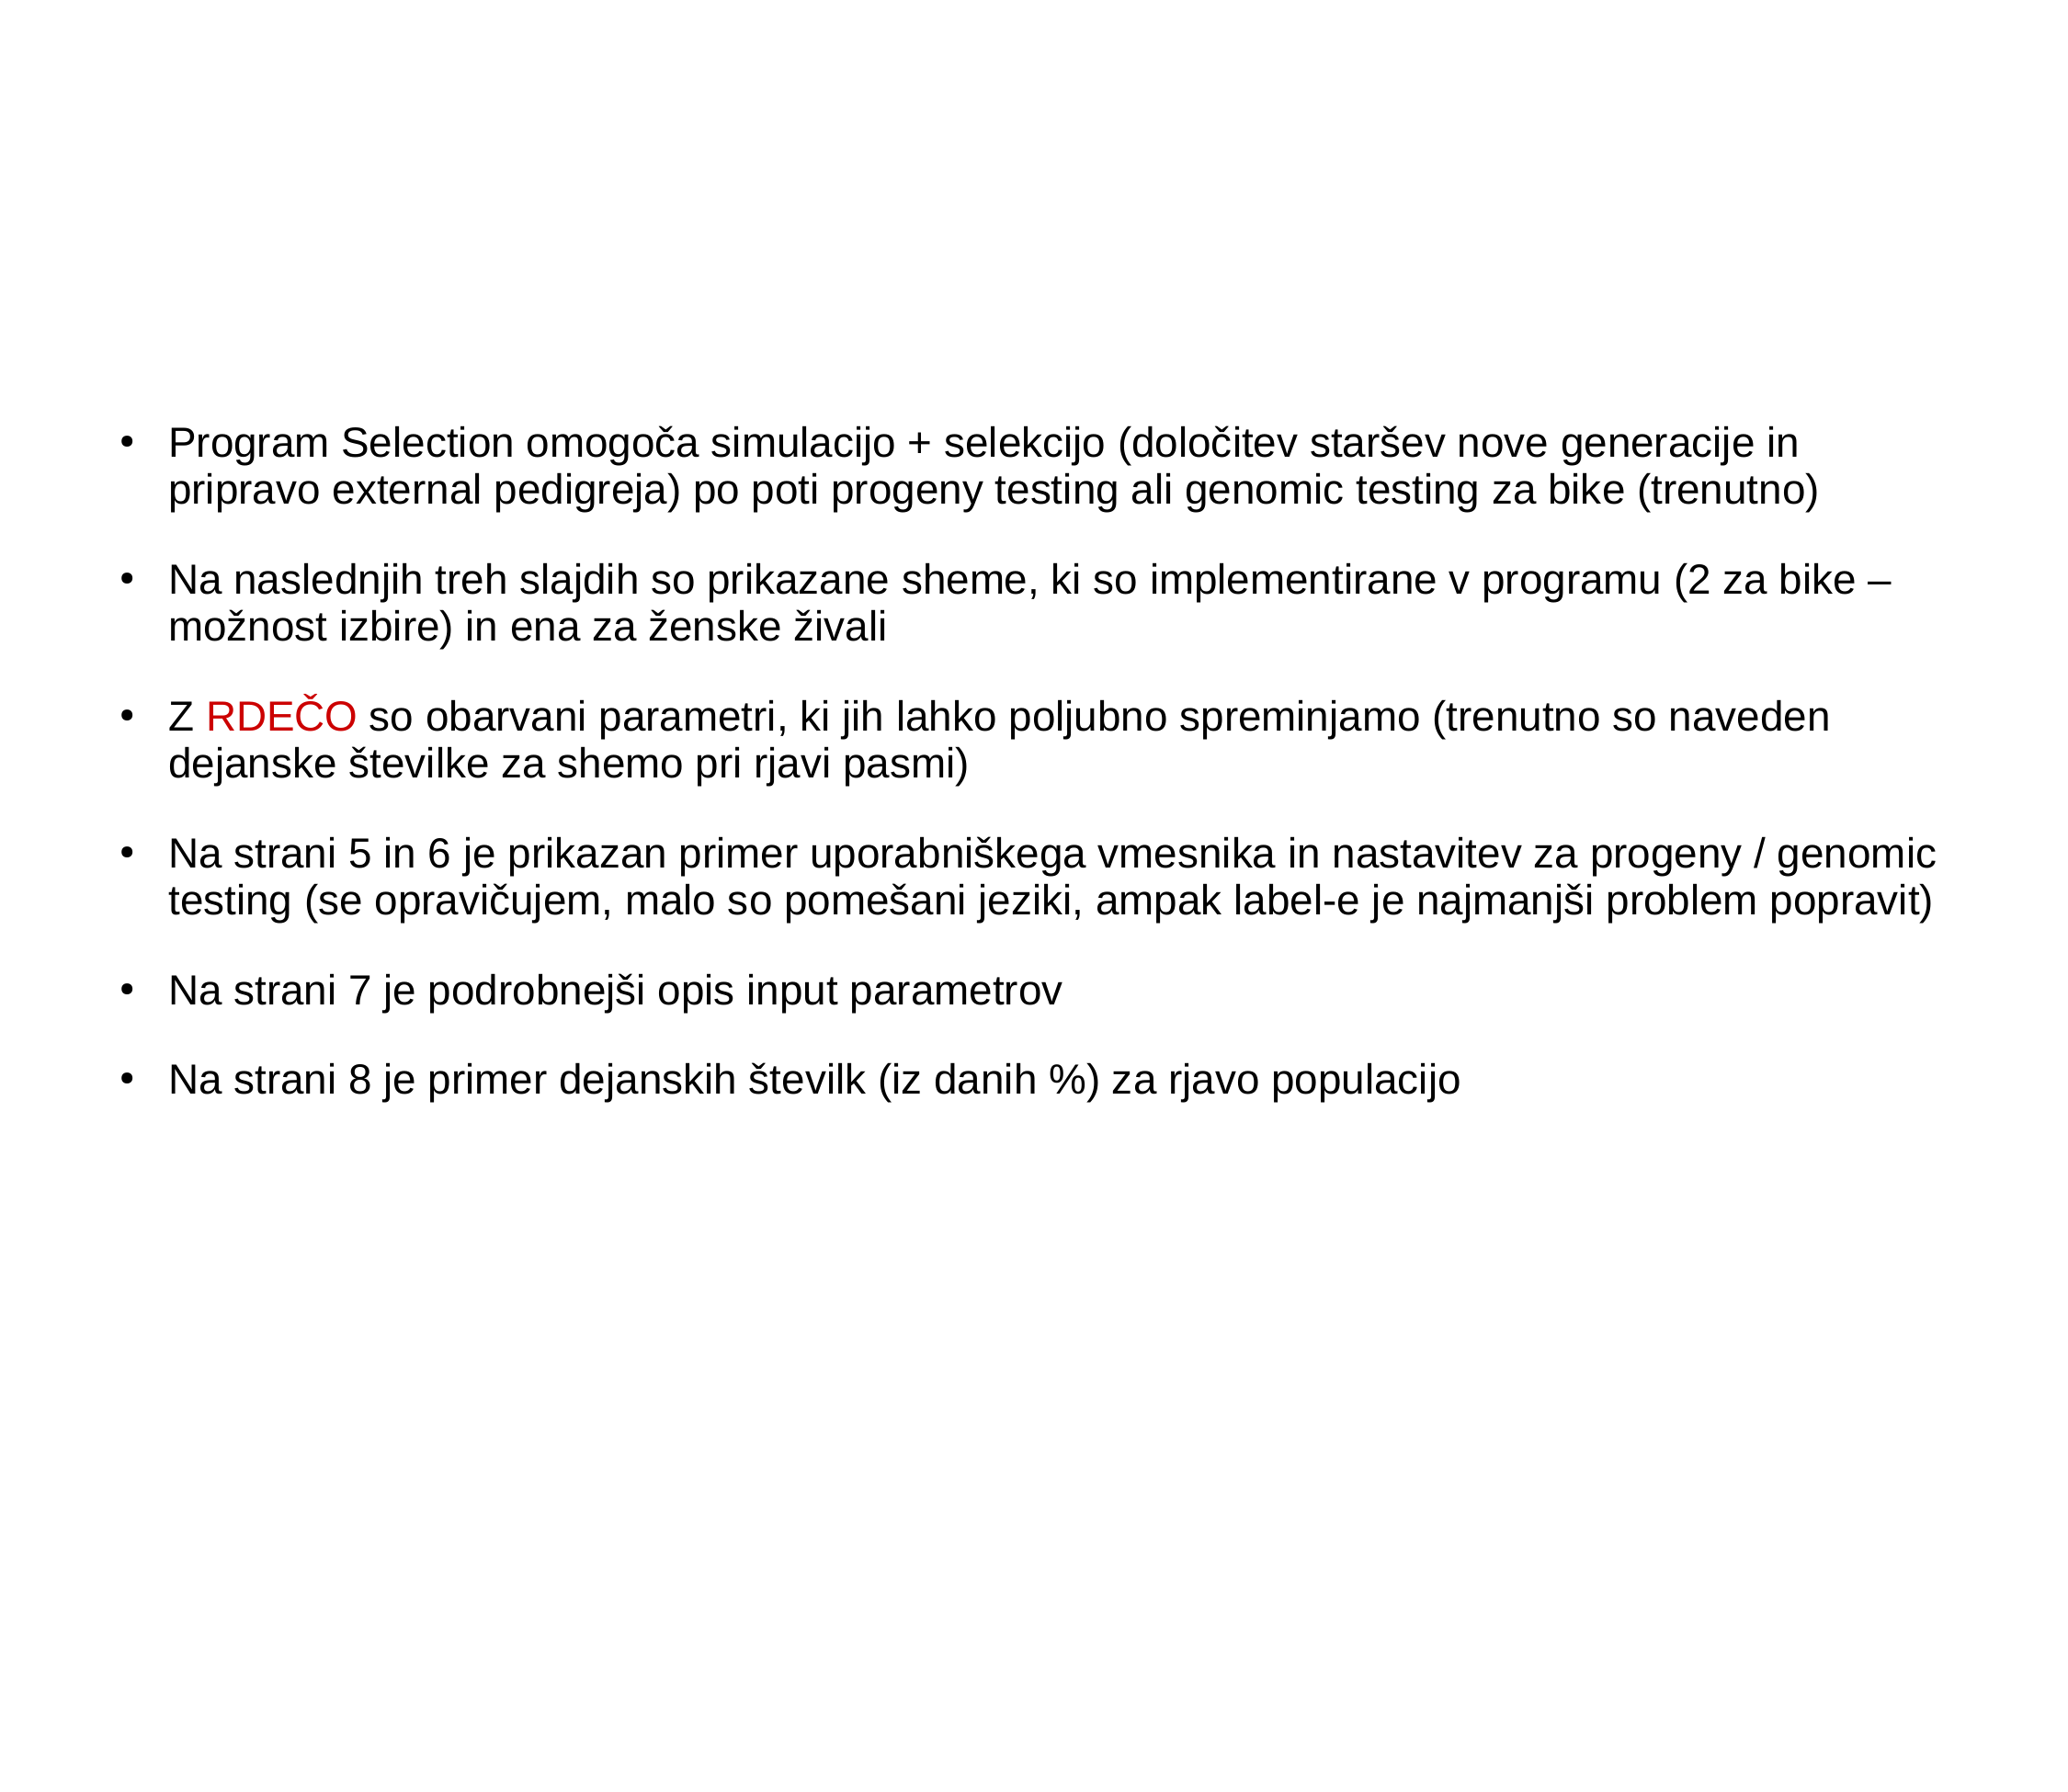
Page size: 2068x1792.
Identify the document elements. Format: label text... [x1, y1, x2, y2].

list Program Selection omogoča simulacijo + selekcijo (določitev staršev nove generacije in pripravo external pedigreja) po poti progeny testing ali genomic testing za bike (trenutno) Na naslednjih treh slajdih so prikazane sheme, ki so implementirane v programu (2 za bike – možnost izbire) in ena za ženske živali Z RDEČO so obarvani parametri, ki jih lahko poljubno spreminjamo (trenutno so naveden dejanske številke za shemo pri rjavi pasmi) Na strani 5 in 6 je prikazan primer uporabniškega vmesnika in nastavitev za progeny / genomic testing (se opravičujem, malo so pomešani jeziki, ampak label-e je najmanjši problem popravit) Na strani 7 je podrobnejši opis input parametrov Na strani 8 je primer dejanskih številk (iz danih %) za rjavo populacijo [103, 419, 1965, 1459]
